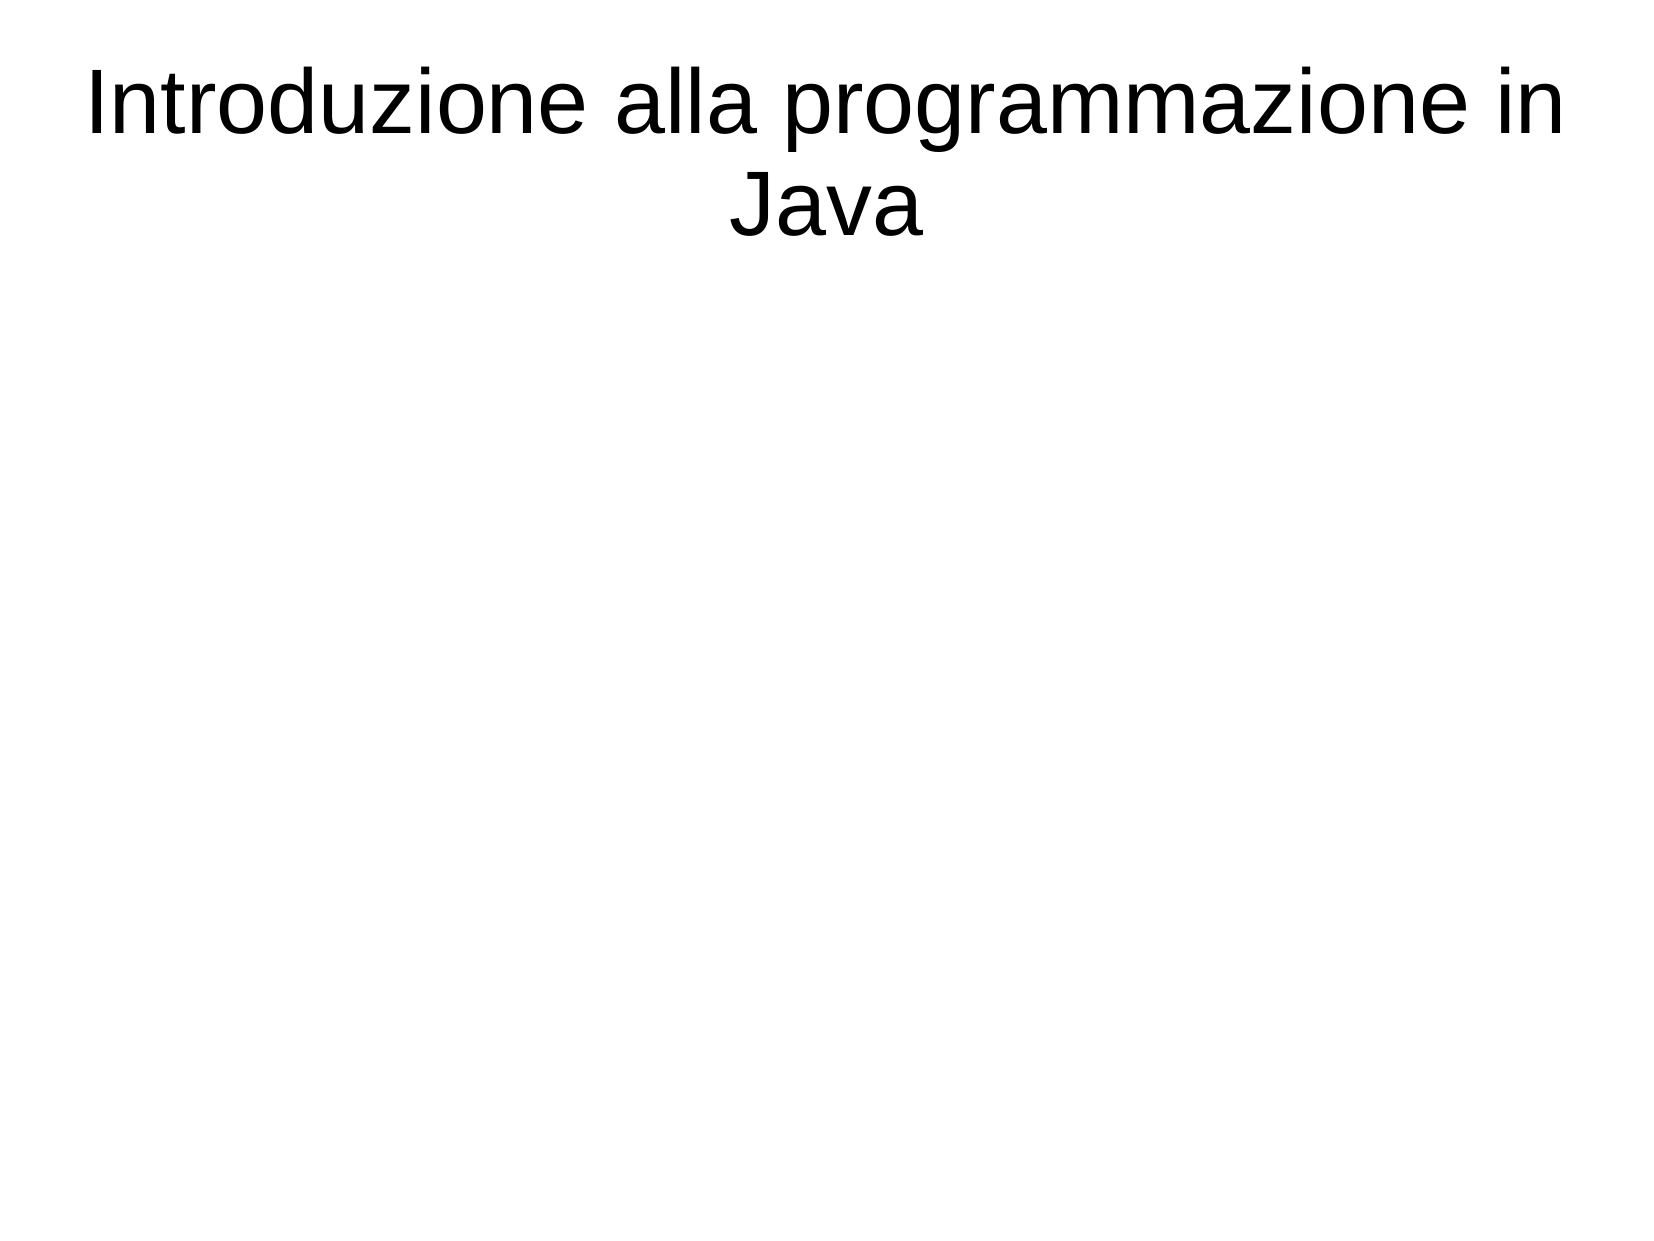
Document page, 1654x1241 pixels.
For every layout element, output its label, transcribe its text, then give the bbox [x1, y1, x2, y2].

title Introduzione alla programmazione in Java [82, 49, 1571, 257]
